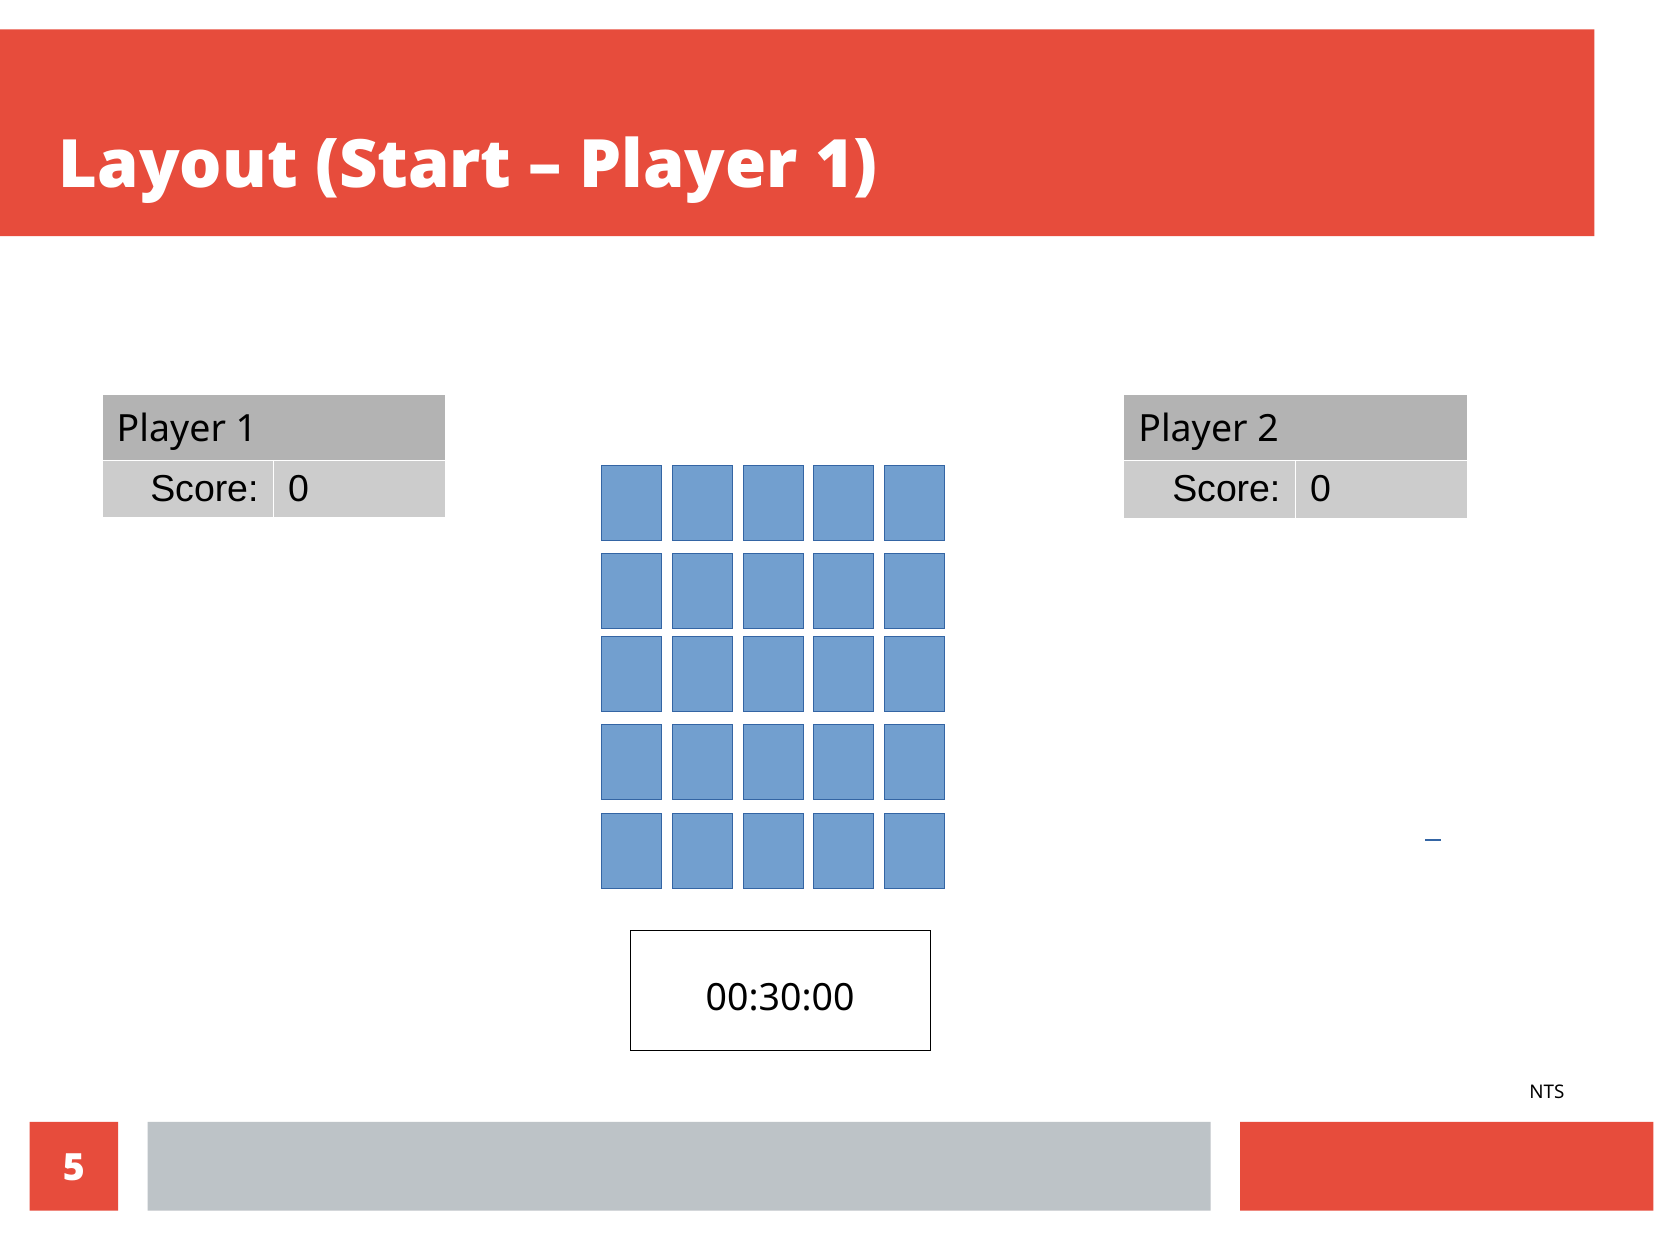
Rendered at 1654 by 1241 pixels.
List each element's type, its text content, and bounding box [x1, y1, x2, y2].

text_box [813, 813, 874, 889]
text_box [601, 724, 662, 800]
text_box [743, 724, 804, 800]
text_box [813, 724, 874, 800]
text_box [743, 553, 804, 629]
text_box [672, 813, 733, 889]
text_box [601, 553, 662, 629]
text_box 00:30:00 [630, 963, 931, 1024]
text_box [884, 813, 945, 889]
table_cell Score: [1124, 461, 1295, 518]
text_box [884, 553, 945, 629]
text_box [601, 465, 662, 541]
text_box [743, 813, 804, 889]
text_box [884, 636, 945, 712]
text_box [672, 636, 733, 712]
text_box [884, 465, 945, 541]
title Layout (Start – Player 1) [59, 58, 1595, 207]
text_box [672, 553, 733, 629]
text_box [813, 553, 874, 629]
text_box [884, 724, 945, 800]
table_cell Score: [103, 461, 273, 517]
table_cell 0 [274, 461, 445, 517]
text_box [672, 465, 733, 541]
text_box NTS [1514, 1070, 1635, 1108]
text_box [743, 636, 804, 712]
text_box [601, 813, 662, 889]
text_box [813, 465, 874, 541]
text_box [601, 636, 662, 712]
table_header Player 1 [103, 395, 445, 460]
table_cell 0 [1296, 461, 1467, 518]
text_box [813, 636, 874, 712]
text_box [630, 930, 931, 963]
text_box [743, 465, 804, 541]
text_box [630, 1024, 931, 1051]
table_header Player 2 [1124, 395, 1467, 460]
text_box [672, 724, 733, 800]
